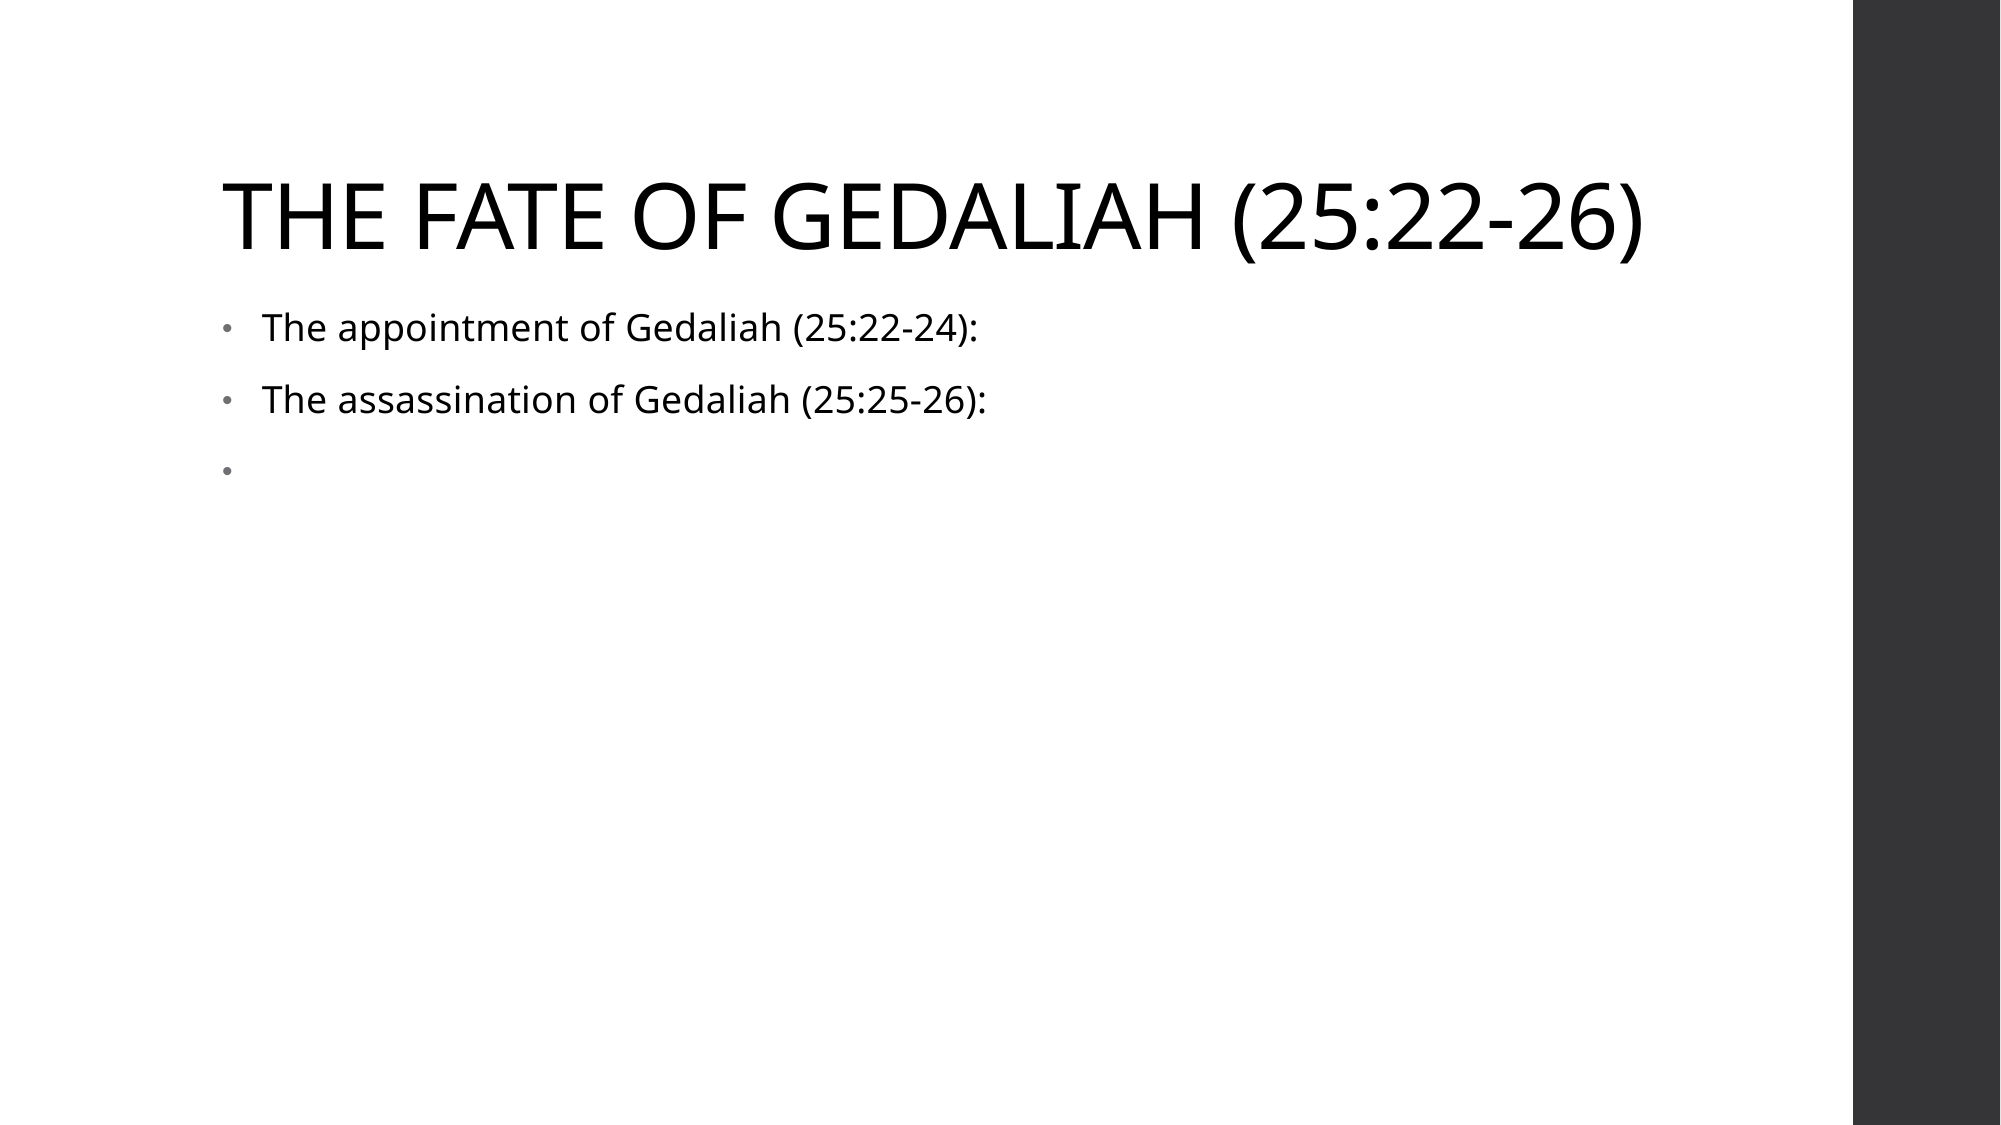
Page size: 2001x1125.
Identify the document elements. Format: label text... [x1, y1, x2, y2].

title THE FATE OF GEDALIAH (25:22-26) [206, 60, 1797, 278]
list The appointment of Gedaliah (25:22-24): The assassination of Gedaliah (25:25-26): [206, 299, 1617, 1014]
